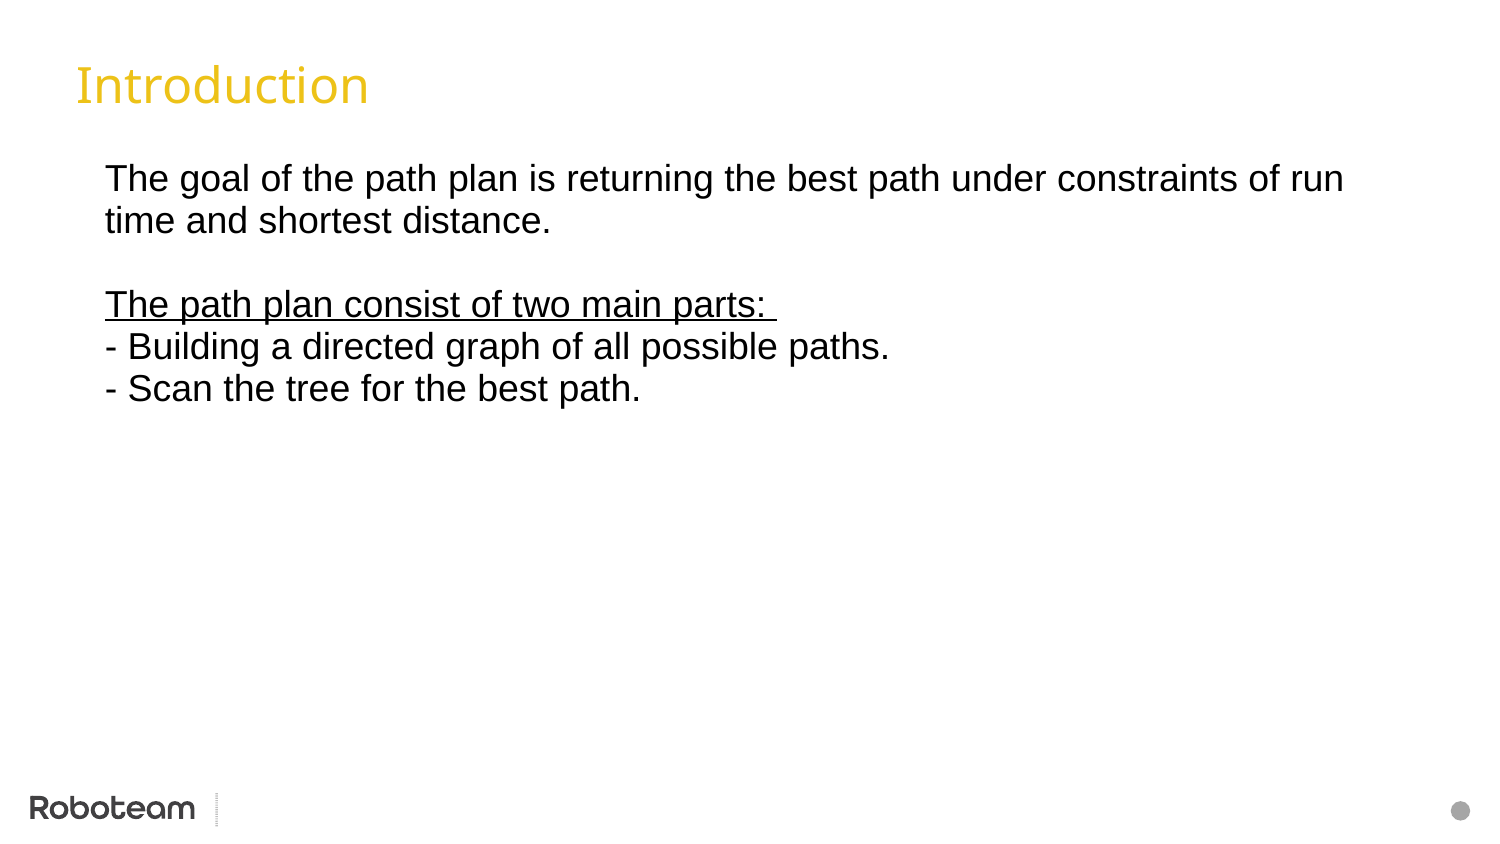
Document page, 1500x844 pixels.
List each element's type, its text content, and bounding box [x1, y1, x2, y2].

text_box The goal of the path plan is returning the best path under constraints of run time and shortest distance. The path plan consist of two main parts: - Building a directed graph of all possible paths. - Scan the tree for the best path. [90, 150, 1381, 414]
title Introduction [61, 45, 1412, 127]
